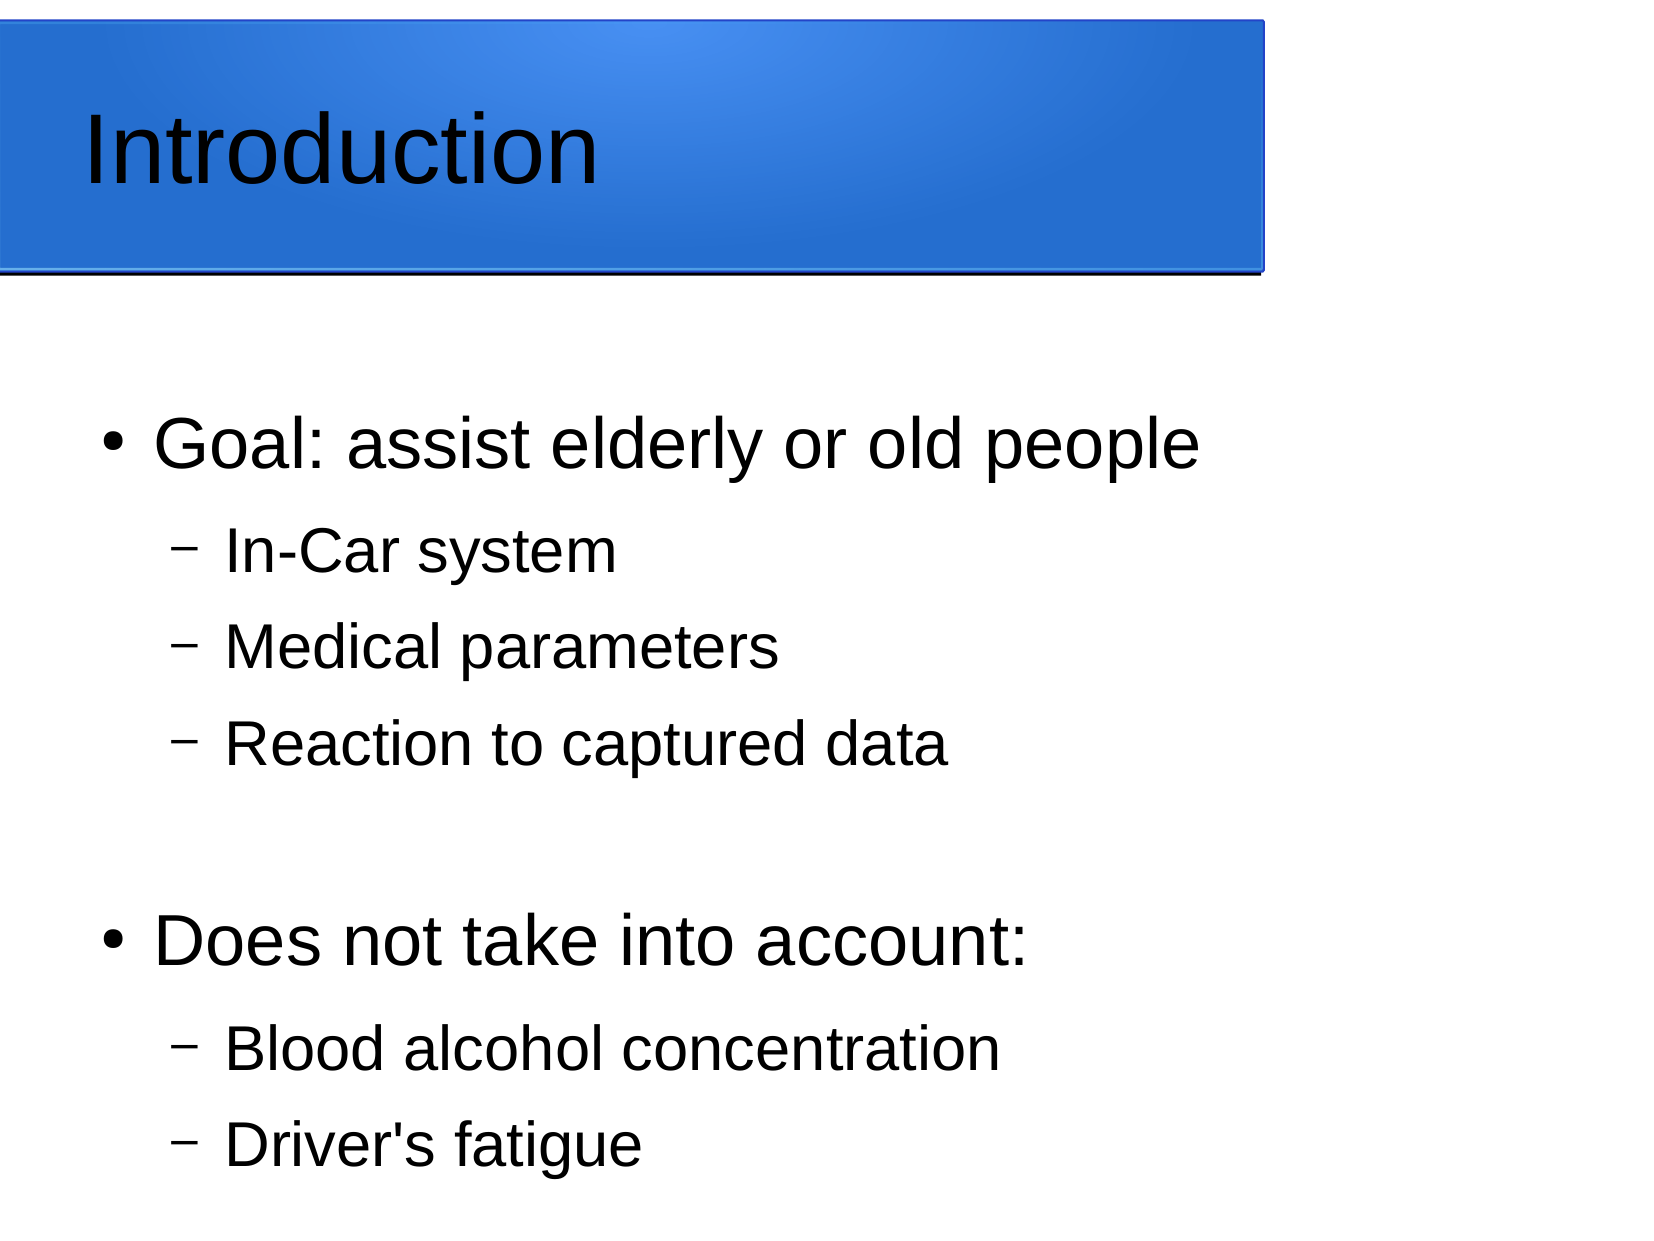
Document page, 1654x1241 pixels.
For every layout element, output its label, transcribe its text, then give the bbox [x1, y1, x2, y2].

title Introduction [82, 47, 1235, 252]
list Goal: assist elderly or old people In-Car system Medical parameters Reaction to captured data Does not take into account: Blood alcohol concentration Driver's fatigue [82, 290, 1571, 1180]
